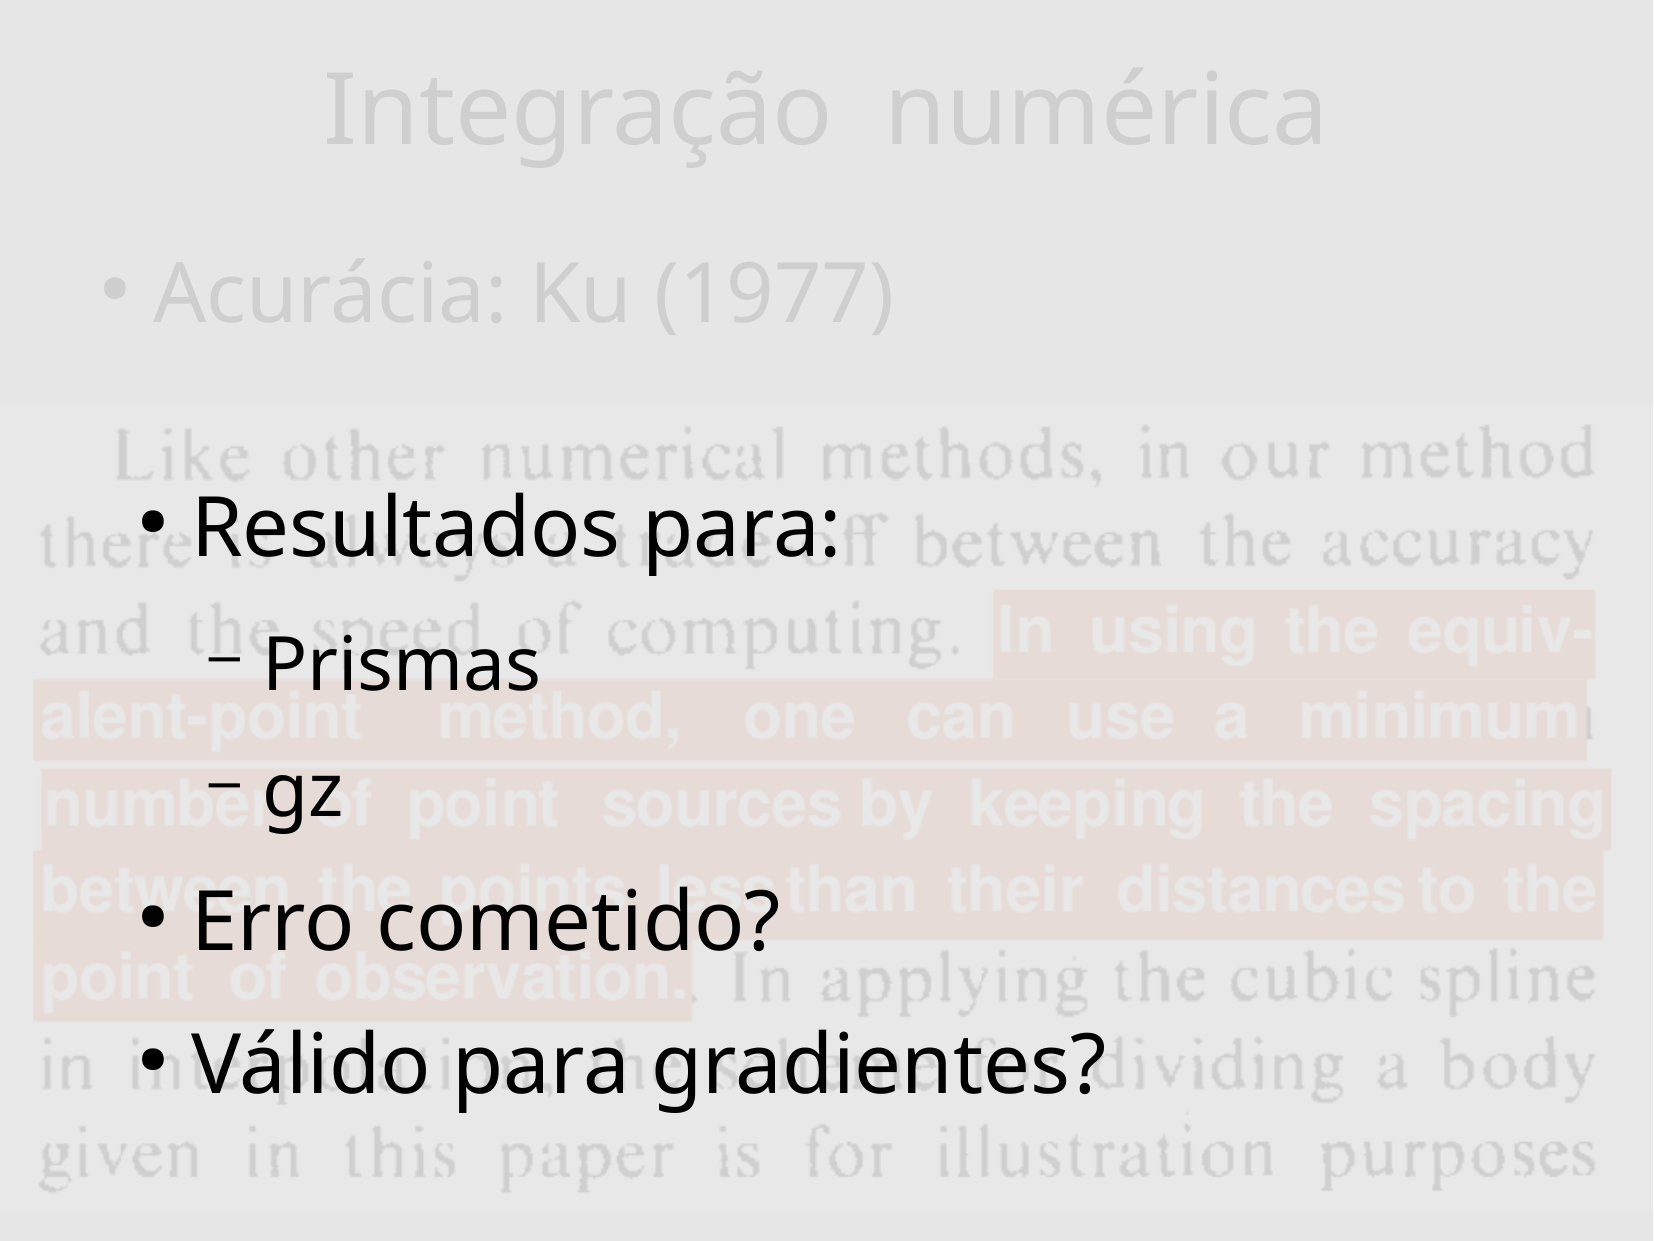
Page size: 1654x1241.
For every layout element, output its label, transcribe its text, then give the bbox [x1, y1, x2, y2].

text_box [0, 0, 1653, 1241]
list Resultados para: Prismas gz Erro cometido? Válido para gradientes? [120, 466, 1576, 1171]
